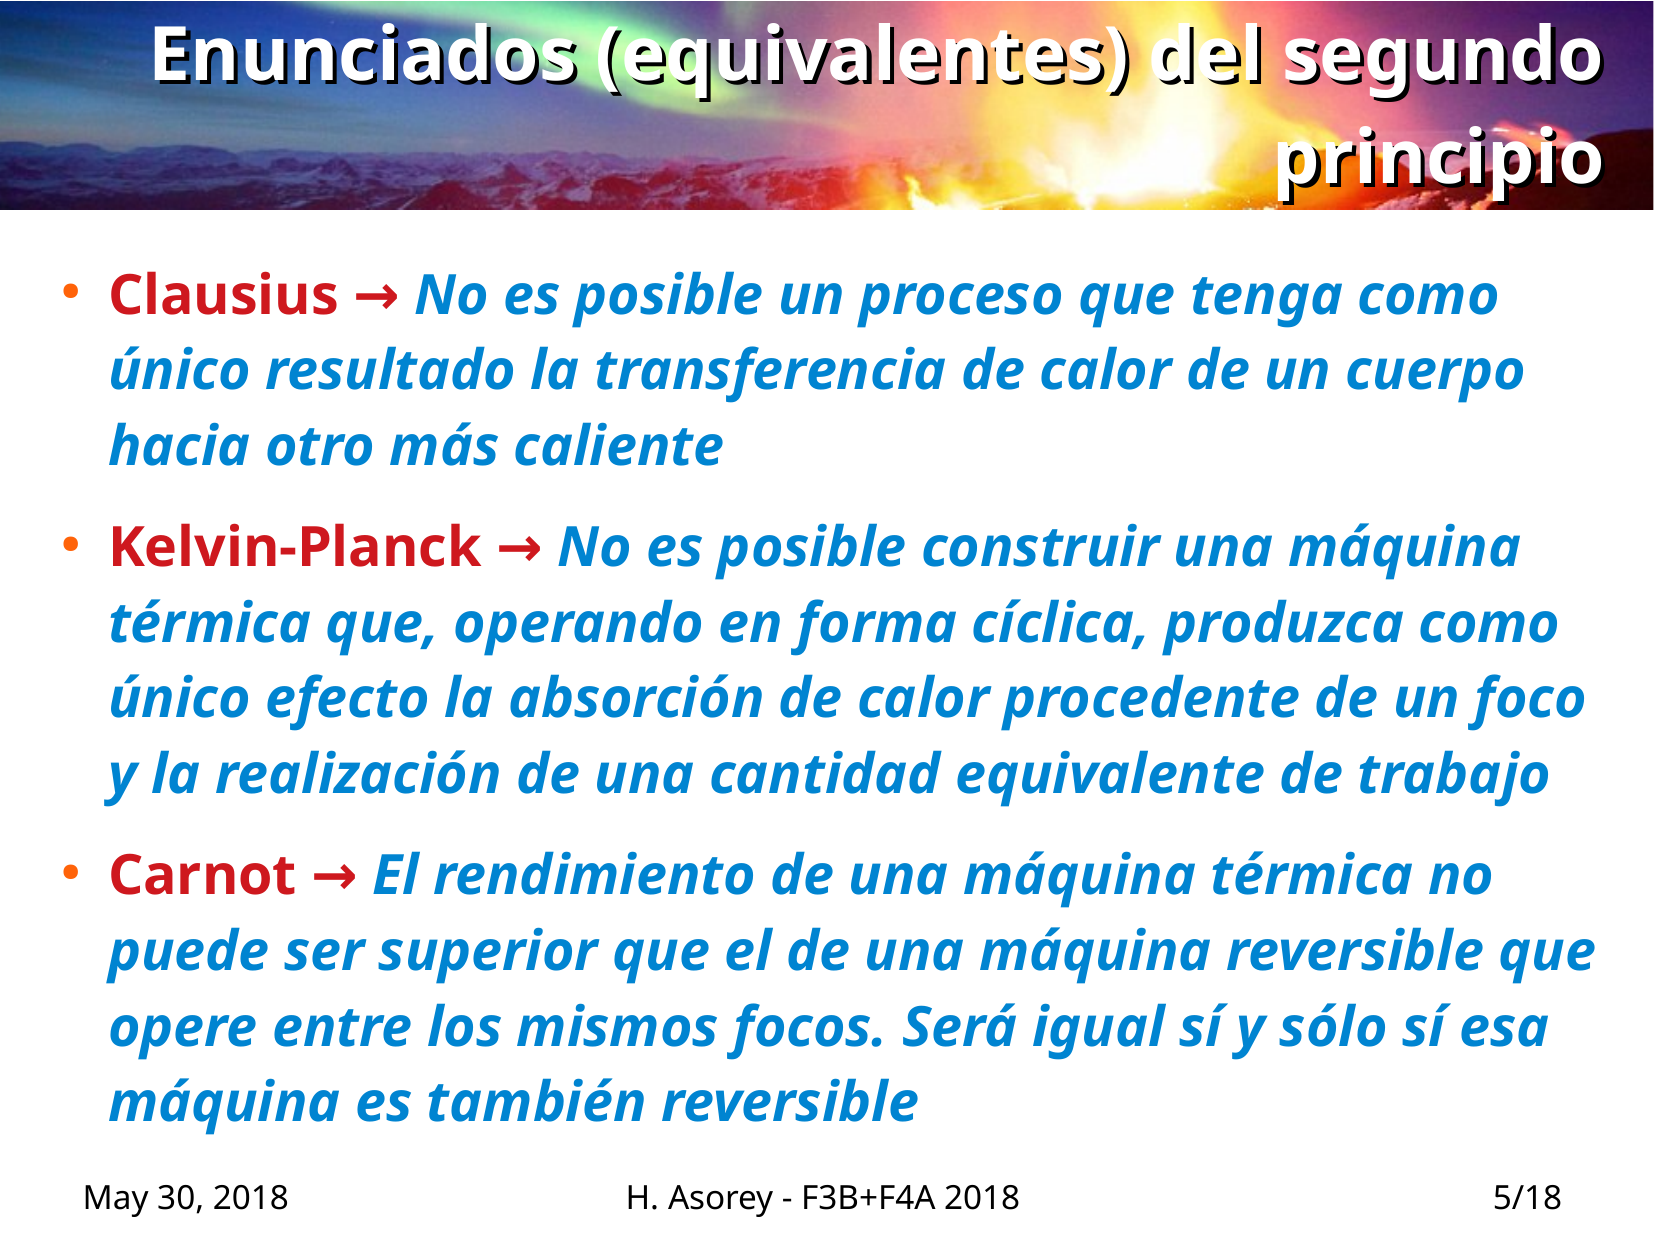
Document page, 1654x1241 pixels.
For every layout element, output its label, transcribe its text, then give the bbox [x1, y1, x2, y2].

title Enunciados (equivalentes) del segundo principio [45, 15, 1606, 191]
list Clausius → No es posible un proceso que tenga como único resultado la transferencia de calor de un cuerpo hacia otro más caliente Kelvin-Planck → No es posible construir una máquina térmica que, operando en forma cíclica, produzca como único efecto la absorción de calor procedente de un foco y la realización de una cantidad equivalente de trabajo Carnot → El rendimiento de una máquina térmica no puede ser superior que el de una máquina reversible que opere entre los mismos focos. Será igual sí y sólo sí esa máquina es también reversible [45, 255, 1606, 1156]
picture [0, 1, 1654, 210]
